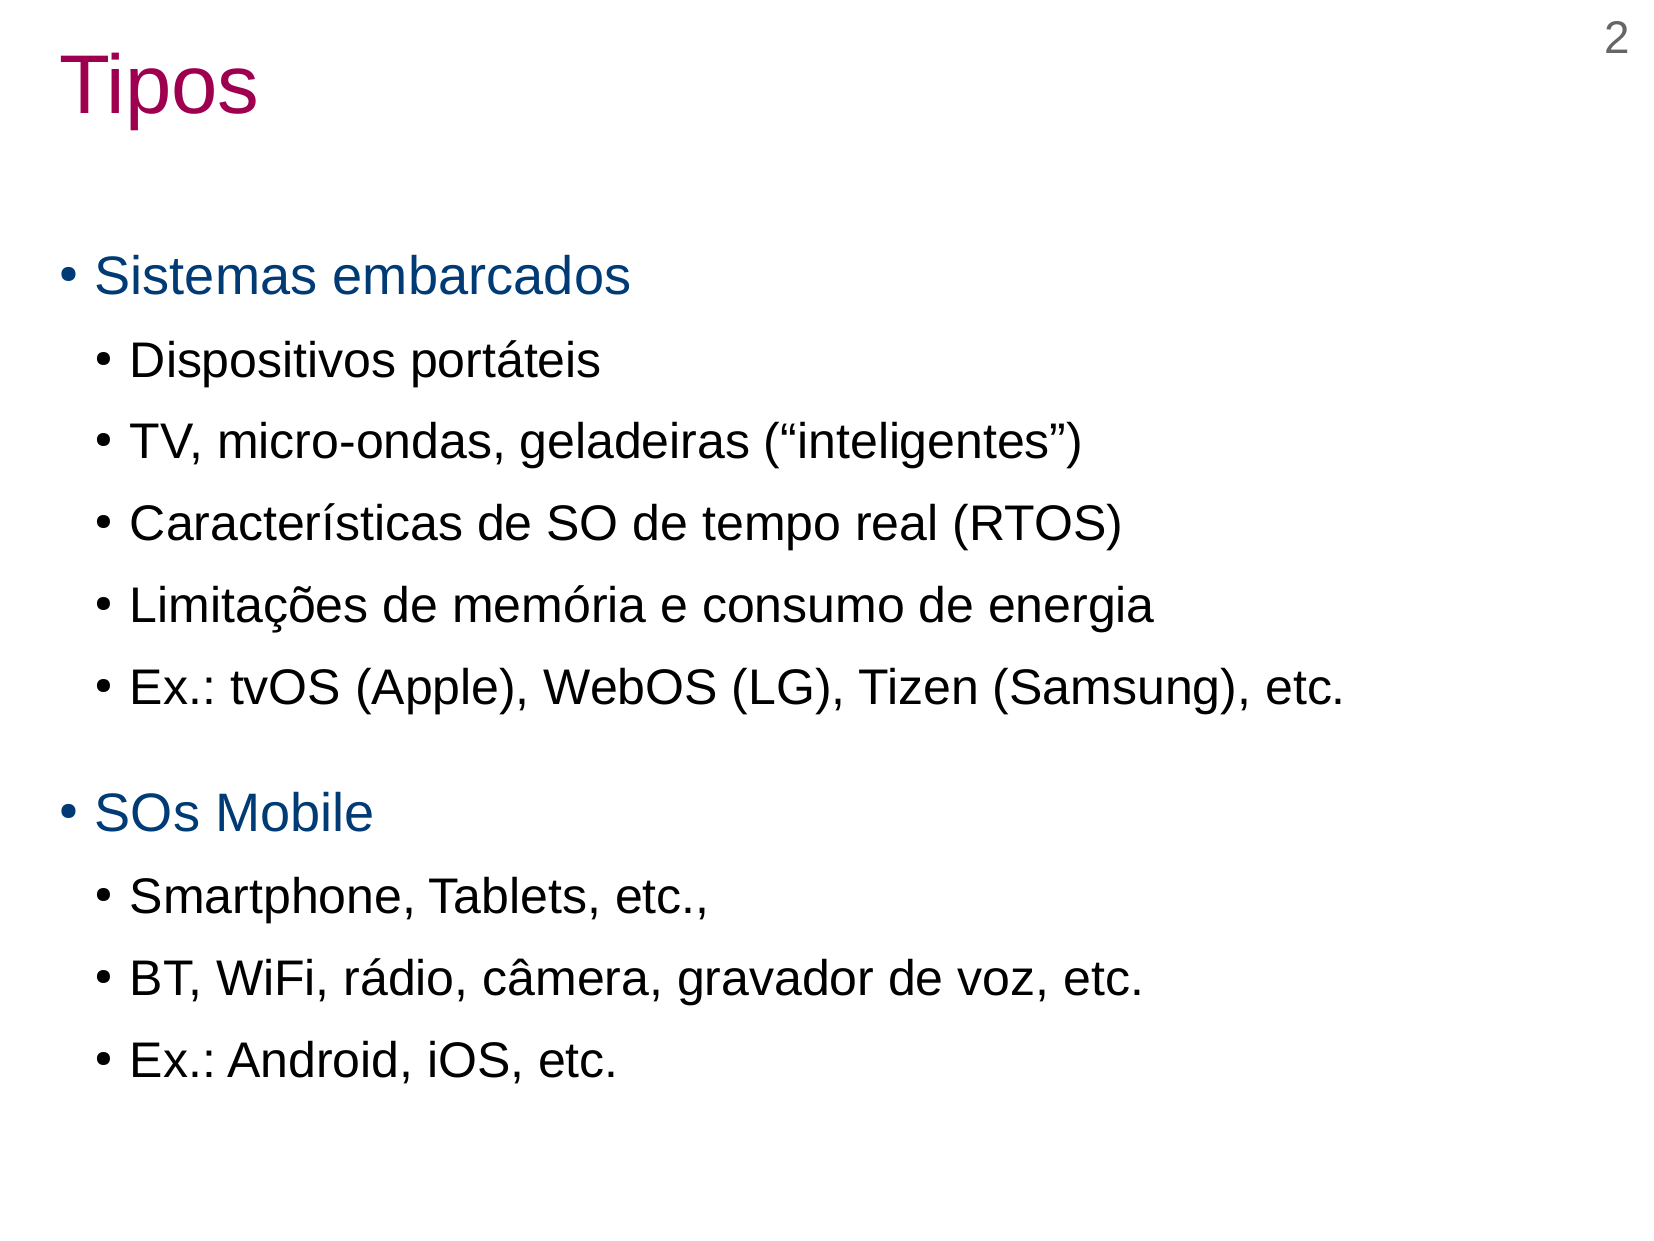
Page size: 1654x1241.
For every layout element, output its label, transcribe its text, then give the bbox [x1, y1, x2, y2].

title Tipos [59, 29, 1595, 148]
list Sistemas embarcados Dispositivos portáteis TV, micro-ondas, geladeiras (“inteligentes”) Características de SO de tempo real (RTOS) Limitações de memória e consumo de energia Ex.: tvOS (Apple), WebOS (LG), Tizen (Samsung), etc. SOs Mobile Smartphone, Tablets, etc., BT, WiFi, rádio, câmera, gravador de voz, etc. Ex.: Android, iOS, etc. [59, 236, 1595, 1211]
